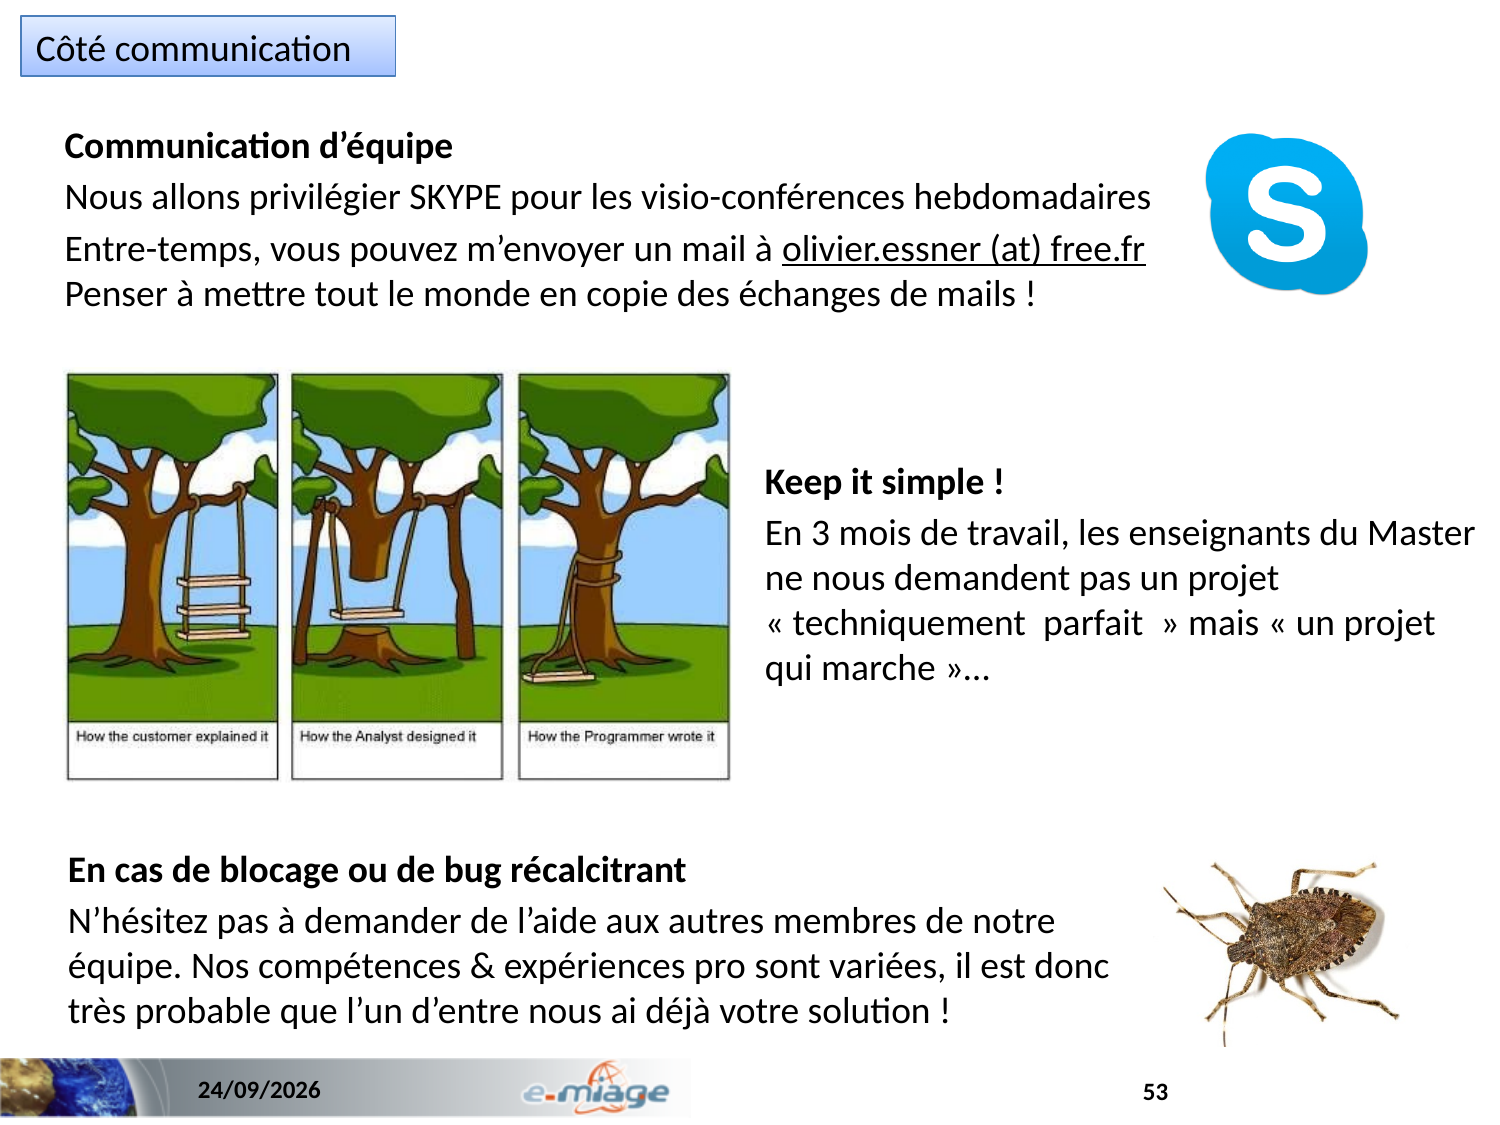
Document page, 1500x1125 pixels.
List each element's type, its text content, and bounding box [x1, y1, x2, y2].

text_box Communication d’équipe Nous allons privilégier SKYPE pour les visio-conférences hebdomadaires Entre-temps, vous pouvez m’envoyer un mail à olivier.essner (at) free.fr Penser à mettre tout le monde en copie des échanges de mails ! [49, 113, 1188, 321]
text_box Côté communication [21, 16, 396, 76]
picture [1153, 848, 1419, 1047]
text_box En cas de blocage ou de bug récalcitrant N’hésitez pas à demander de l’aide aux autres membres de notre équipe. Nos compétences & expériences pro sont variées, il est donc très probable que l’un d’entre nous ai déjà votre solution ! [53, 837, 1154, 1039]
picture [1198, 126, 1374, 301]
picture [0, 1058, 691, 1118]
text_box Keep it simple ! En 3 mois de travail, les enseignants du Master ne nous demandent pas un projet « techniquement parfait » mais « un projet qui marche »… [749, 449, 1500, 696]
picture [62, 367, 739, 787]
